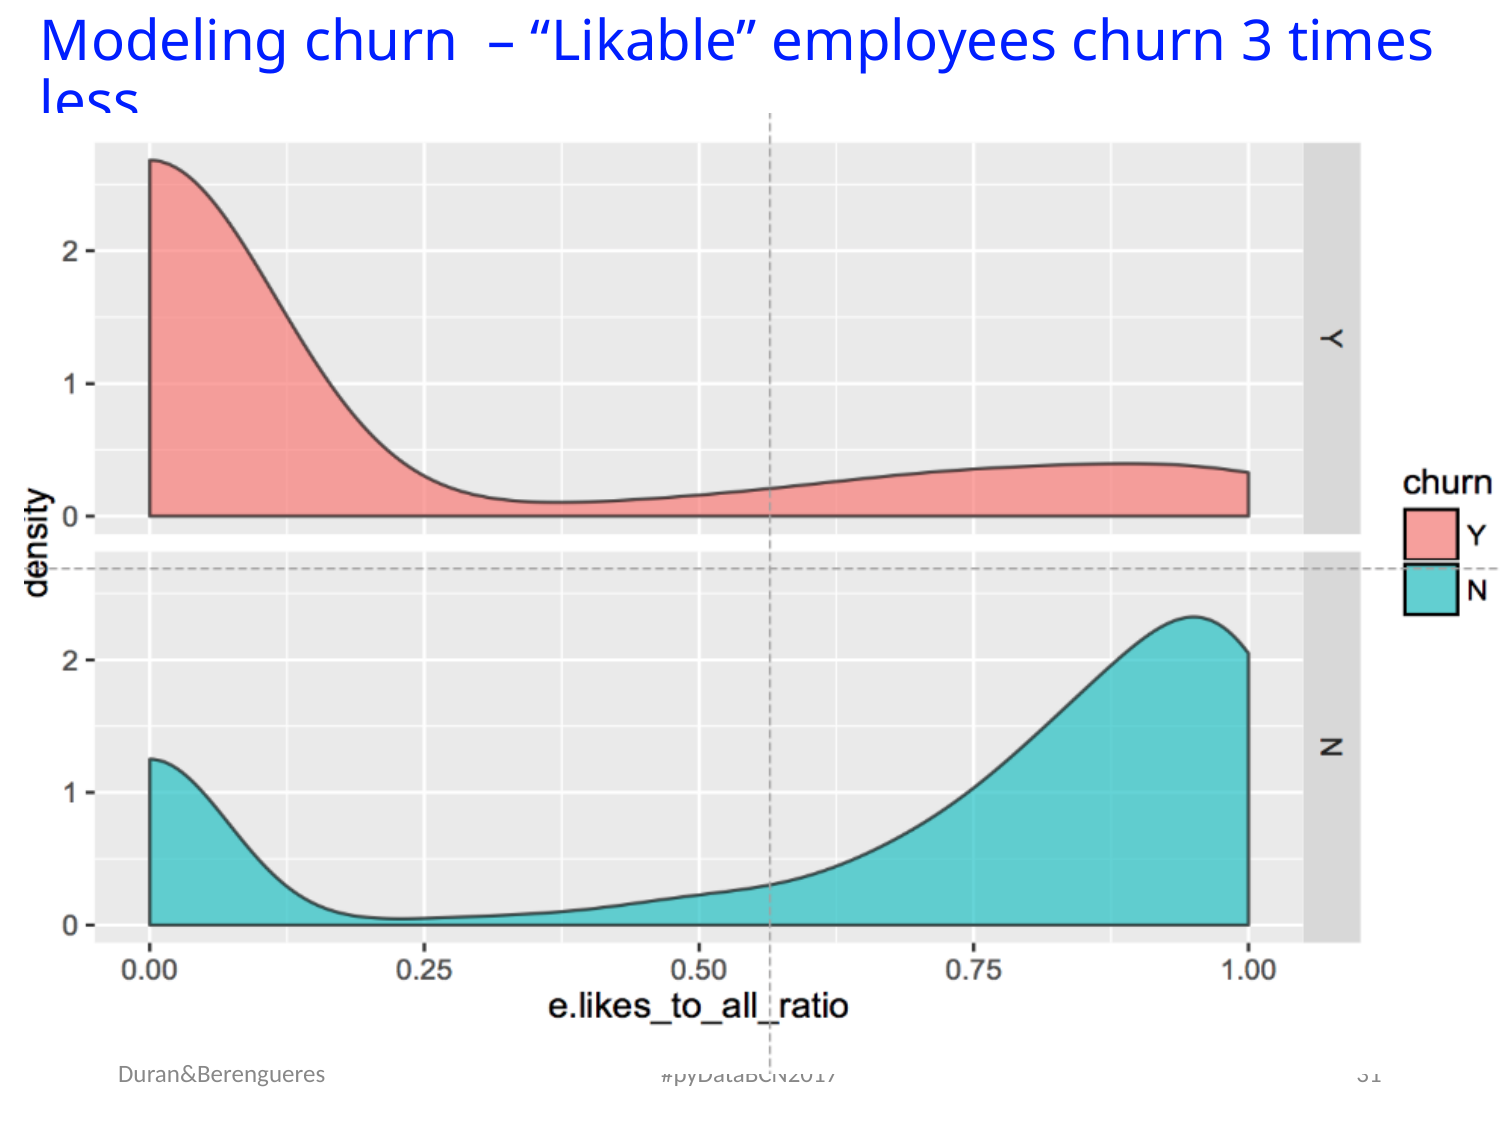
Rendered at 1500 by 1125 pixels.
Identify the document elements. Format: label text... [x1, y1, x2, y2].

slide_number Duran&Berengueres [103, 1042, 441, 1103]
slide_number <number> [1059, 1074, 1397, 1103]
title Modeling churn – “Likable” employees churn 3 times less [24, 32, 1500, 113]
footer #pyDataBCN2017 [496, 1074, 1004, 1103]
picture [24, 113, 1500, 1074]
